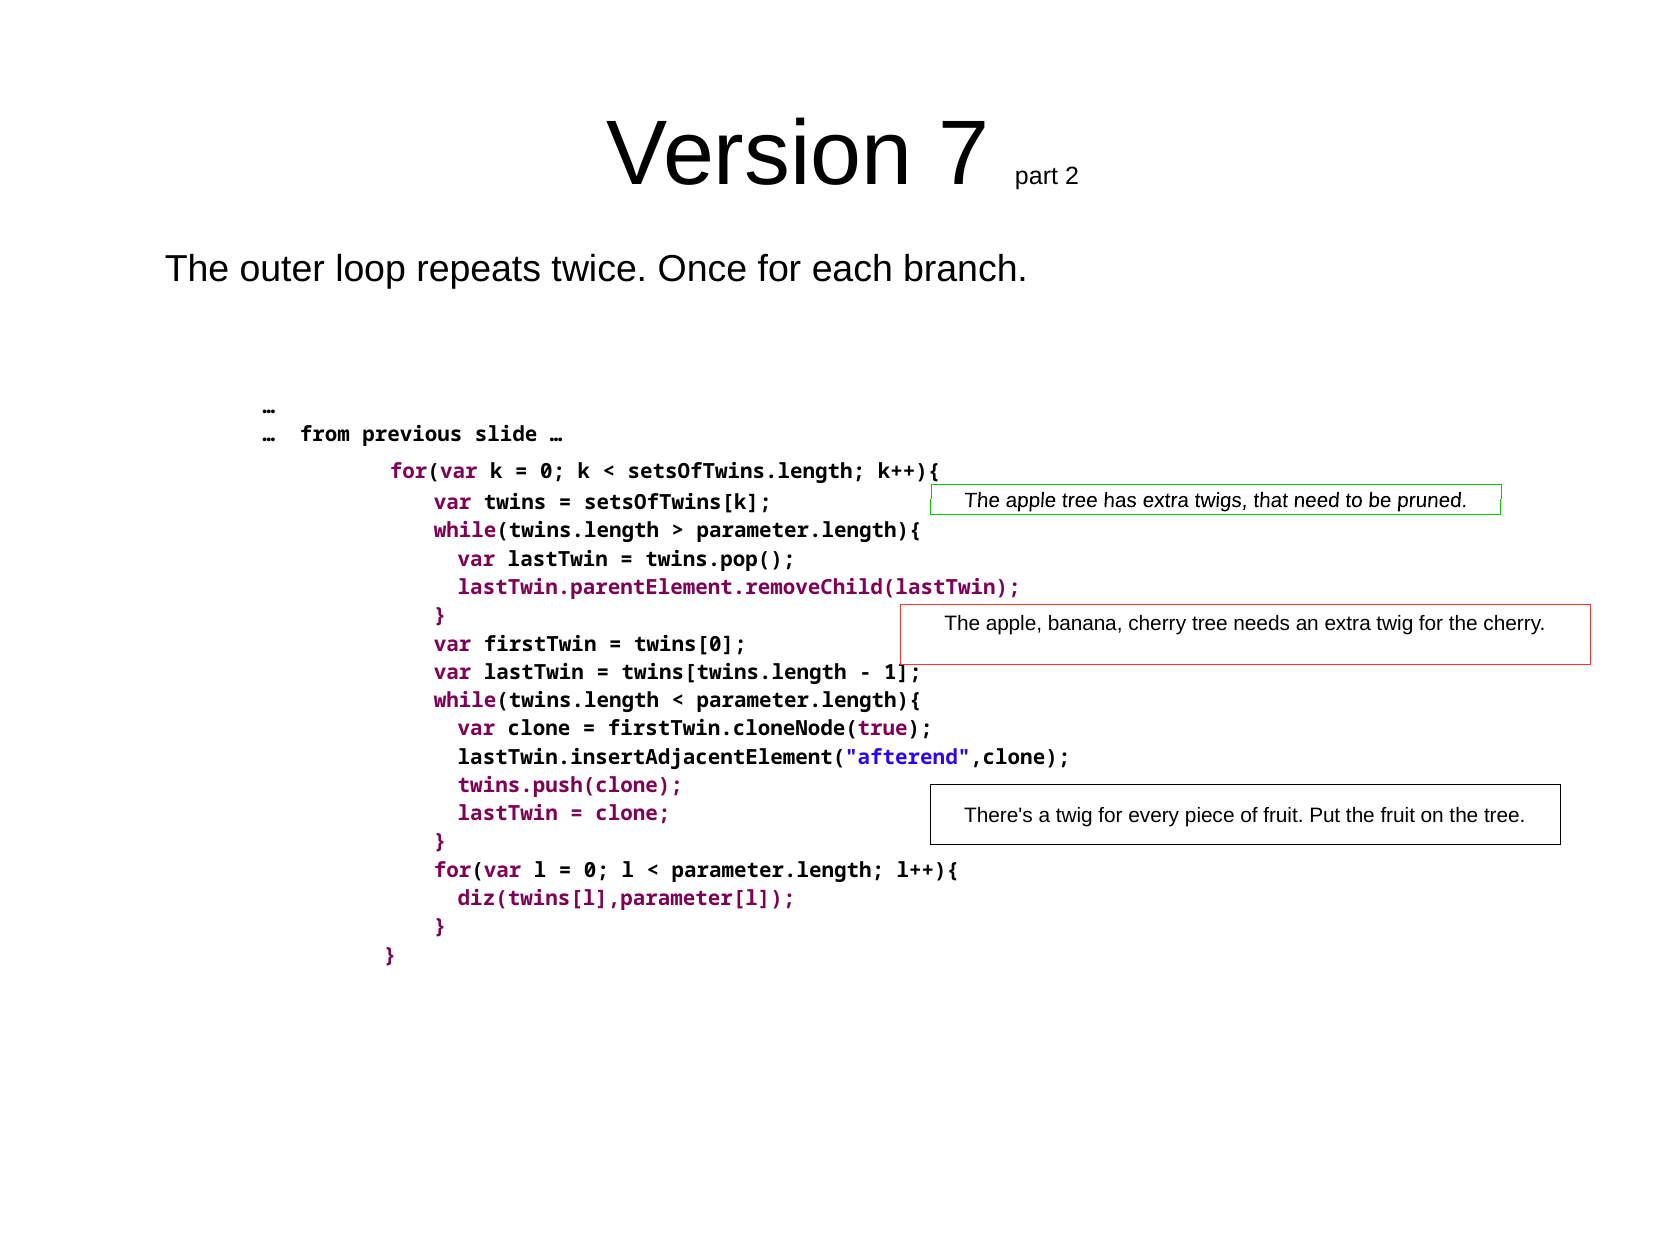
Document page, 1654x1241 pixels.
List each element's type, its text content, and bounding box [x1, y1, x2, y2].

text_box The apple tree has extra twigs, that need to be pruned. [930, 484, 1502, 515]
text_box … … from previous slide … for(var k = 0; k < setsOfTwins.length; k++){ var twins = setsOfTwins[k]; while(twins.length > parameter.length){ var lastTwin = twins.pop(); lastTwin.parentElement.removeChild(lastTwin); } var firstTwin = twins[0]; var lastTwin = twins[twins.length - 1]; while(twins.length < parameter.length){ var clone = firstTwin.cloneNode(true); lastTwin.insertAdjacentElement("afterend",clone); twins.push(clone); lastTwin = clone; } for(var l = 0; l < parameter.length; l++){ diz(twins[l],parameter[l]); } } [147, 355, 1359, 925]
list [82, 290, 1571, 1109]
text_box The outer loop repeats twice. Once for each branch. [150, 240, 1291, 297]
text_box The apple, banana, cherry tree needs an extra twig for the cherry. [900, 604, 1591, 665]
title Version 7 part 2 [82, 49, 1571, 257]
text_box There's a twig for every piece of fruit. Put the fruit on the tree. [930, 784, 1561, 845]
